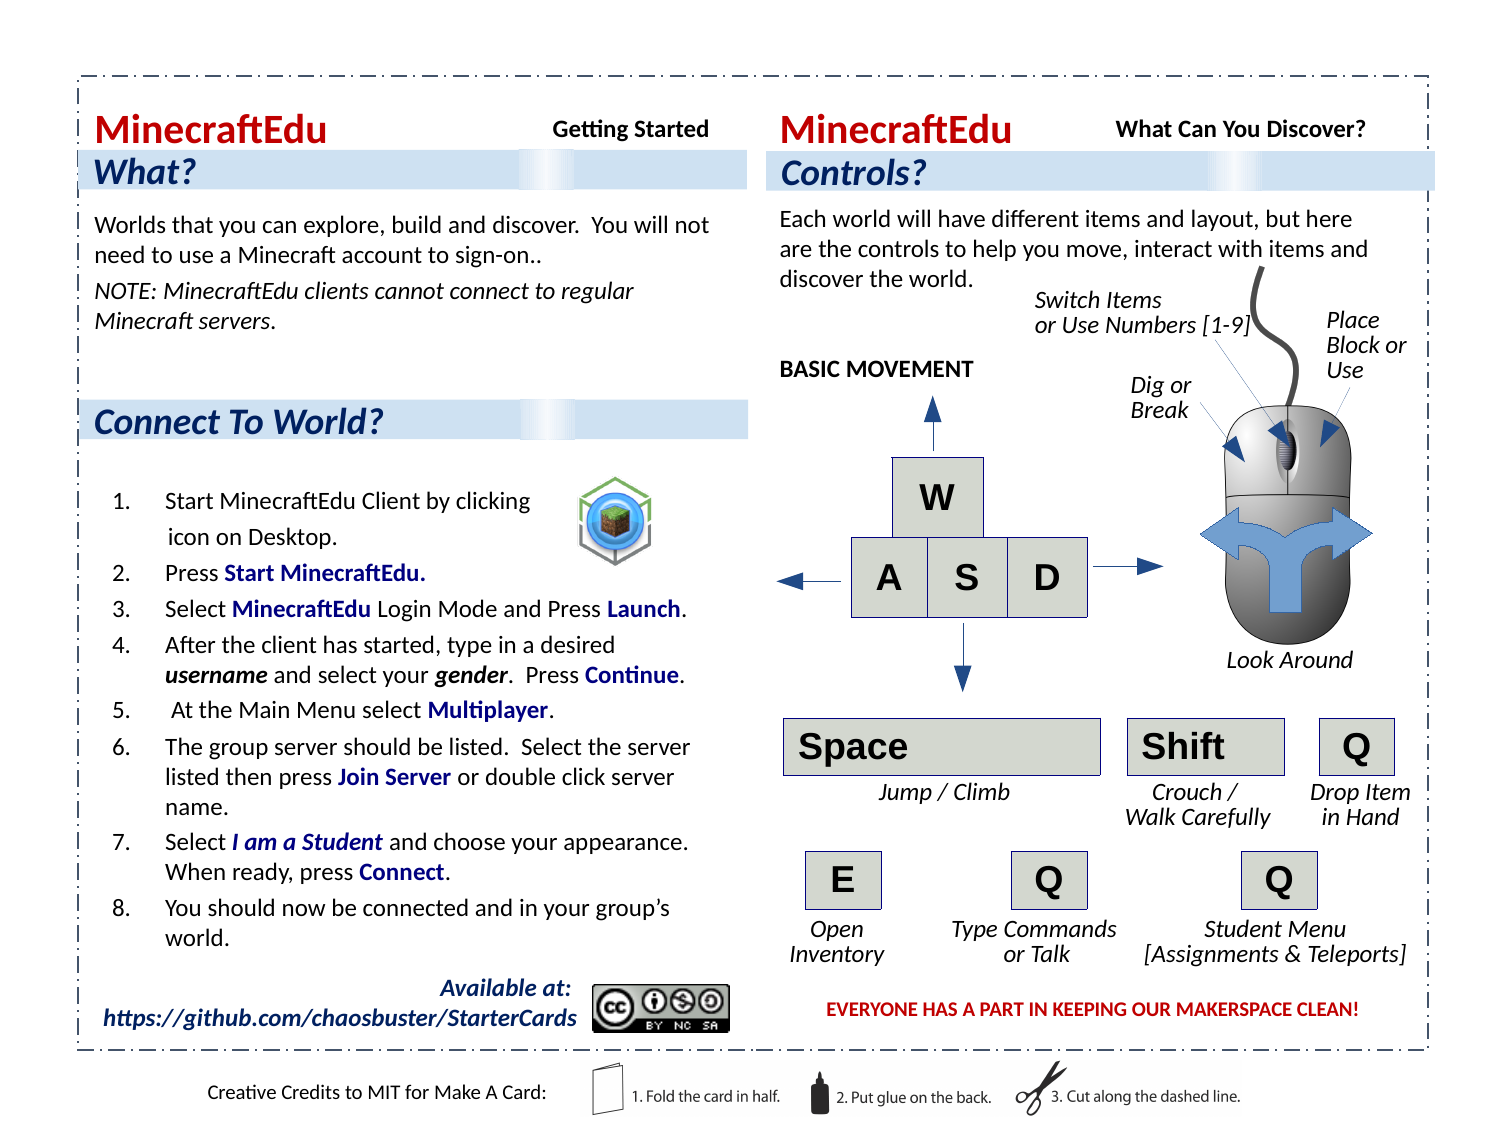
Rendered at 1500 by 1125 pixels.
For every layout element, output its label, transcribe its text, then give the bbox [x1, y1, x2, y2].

table_cell S [928, 538, 1007, 617]
text_box Drop Item in Hand [1295, 774, 1432, 840]
picture [592, 984, 730, 1033]
table_header Q [1320, 719, 1394, 775]
list MinecraftEdu Each world will have different items and layout, but here are the controls to help you move, interact with items and discover the world. BASIC MOVEMENT [764, 94, 1403, 943]
text_box Getting Started [537, 104, 725, 150]
table_header Space [784, 719, 1100, 775]
table_header E [806, 852, 881, 909]
text_box [1200, 507, 1373, 613]
text_box Controls? [766, 151, 1435, 191]
text_box Place Block or Use [1311, 302, 1429, 418]
text_box Student Menu [Assignments & Teleports] [1129, 911, 1430, 1002]
text_box Available at: https://github.com/chaosbuster/StarterCards [71, 964, 593, 1039]
table_cell A [852, 538, 927, 617]
table_header [984, 458, 1087, 537]
list MinecraftEdu Worlds that you can explore, build and discover. You will not need to use a Minecraft account to sign-on.. NOTE: MinecraftEdu clients cannot connect to regular Minecraft servers. Start MinecraftEdu Client by clicking icon on Desktop. Press Start MinecraftEdu. Select MinecraftEdu Login Mode and Press Launch. After the client has started, type in a desired username and select your gender. Press Continue. At the Main Menu select Multiplayer. The group server should be listed. Select the server listed then press Join Server or double click server name. Select I am a Student and choose your appearance. When ready, press Connect. You should now be connected and in your group’s world. [79, 440, 736, 943]
text_box Creative Credits to MIT for Make A Card: [192, 1071, 567, 1112]
list MinecraftEdu Worlds that you can explore, build and discover. You will not need to use a Minecraft account to sign-on.. NOTE: MinecraftEdu clients cannot connect to regular Minecraft servers. Start MinecraftEdu Client by clicking icon on Desktop. Press Start MinecraftEdu. Select MinecraftEdu Login Mode and Press Launch. After the client has started, type in a desired username and select your gender. Press Continue. At the Main Menu select Multiplayer. The group server should be listed. Select the server listed then press Join Server or double click server name. Select I am a Student and choose your appearance. When ready, press Connect. You should now be connected and in your group’s world. [79, 94, 736, 149]
text_box What Can You Discover? [1100, 104, 1382, 150]
text_box Jump / Climb [864, 774, 1030, 820]
table_cell D [1008, 538, 1087, 617]
table_header Q [1242, 852, 1317, 909]
picture [569, 475, 661, 567]
text_box Dig or Break [1115, 367, 1207, 433]
text_box Look Around [1211, 642, 1377, 688]
text_box Crouch / Walk Carefully [1110, 774, 1291, 840]
table_header Q [1012, 852, 1087, 909]
text_box Type Commands or Talk [936, 911, 1129, 1002]
table_header [852, 458, 892, 537]
table_header Shift [1128, 719, 1284, 774]
text_box EVERYONE HAS A PART IN KEEPING OUR MAKERSPACE CLEAN! [761, 988, 1425, 1035]
text_box Switch Items or Use Numbers [1-9] [1020, 282, 1267, 348]
text_box What? [78, 149, 747, 190]
picture [1200, 261, 1385, 658]
text_box Connect To World? [79, 399, 749, 440]
text_box Open Inventory [774, 911, 911, 977]
table_header W [893, 458, 983, 537]
list MinecraftEdu Worlds that you can explore, build and discover. You will not need to use a Minecraft account to sign-on.. NOTE: MinecraftEdu clients cannot connect to regular Minecraft servers. Start MinecraftEdu Client by clicking icon on Desktop. Press Start MinecraftEdu. Select MinecraftEdu Login Mode and Press Launch. After the client has started, type in a desired username and select your gender. Press Continue. At the Main Menu select Multiplayer. The group server should be listed. Select the server listed then press Join Server or double click server name. Select I am a Student and choose your appearance. When ready, press Connect. You should now be connected and in your group’s world. [79, 190, 736, 399]
picture [580, 1060, 1242, 1117]
